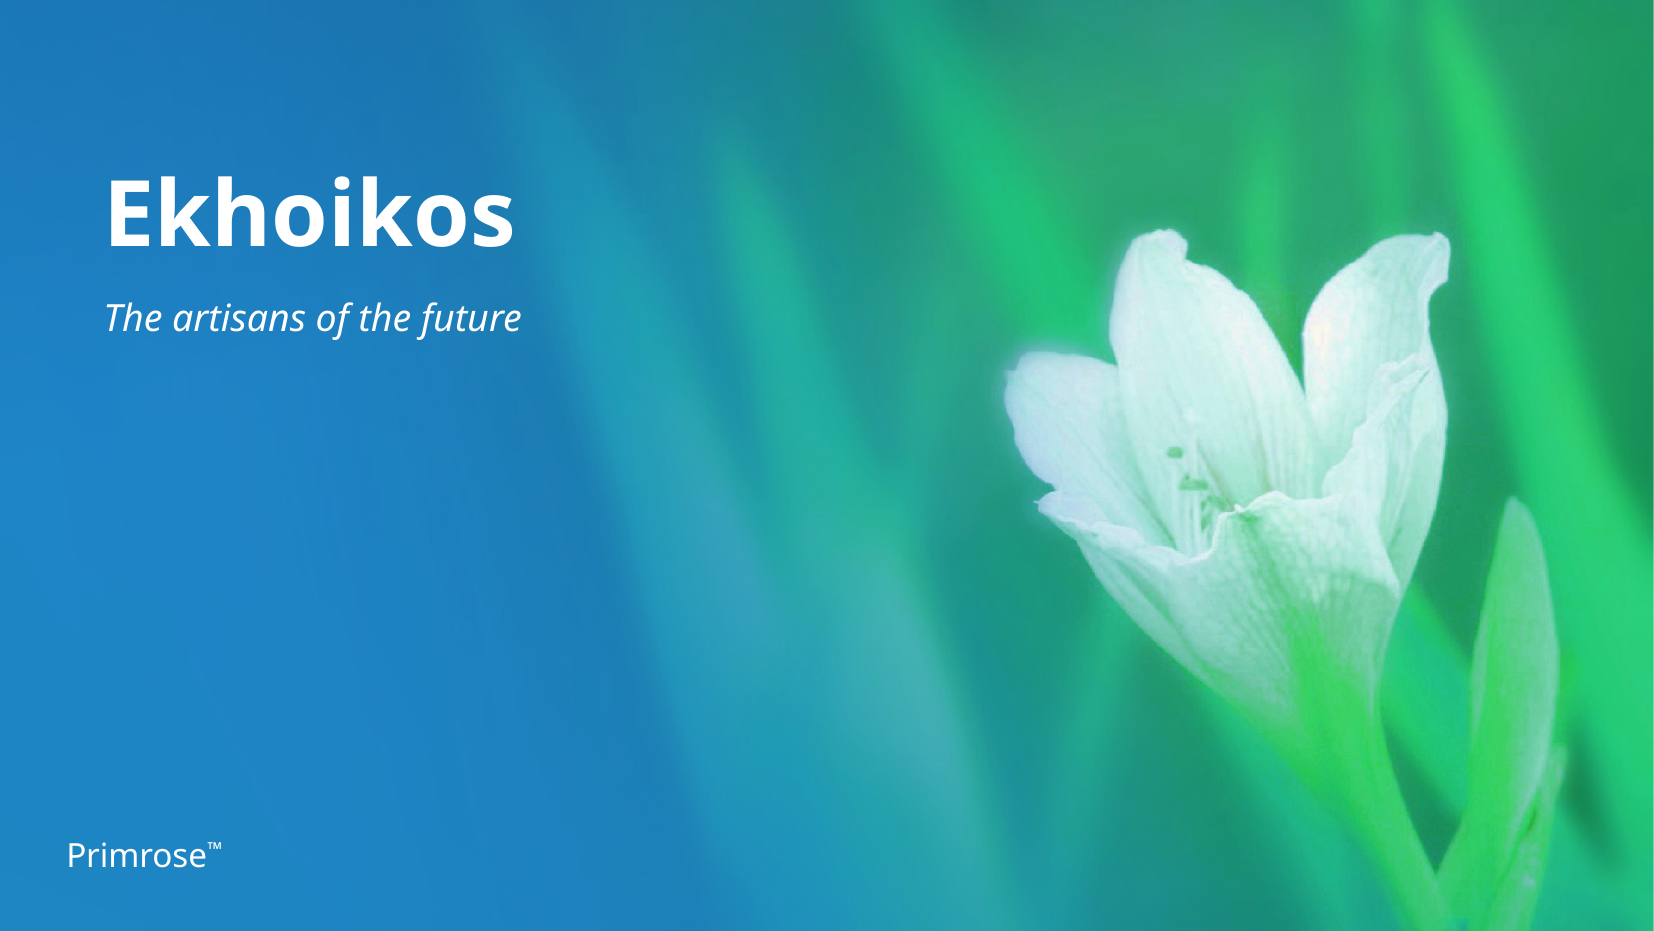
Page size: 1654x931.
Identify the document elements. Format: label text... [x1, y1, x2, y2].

picture [0, 0, 1654, 931]
text_box Primrose™ [51, 826, 532, 882]
text_box Ekhoikos The artisans of the future [88, 147, 1241, 347]
